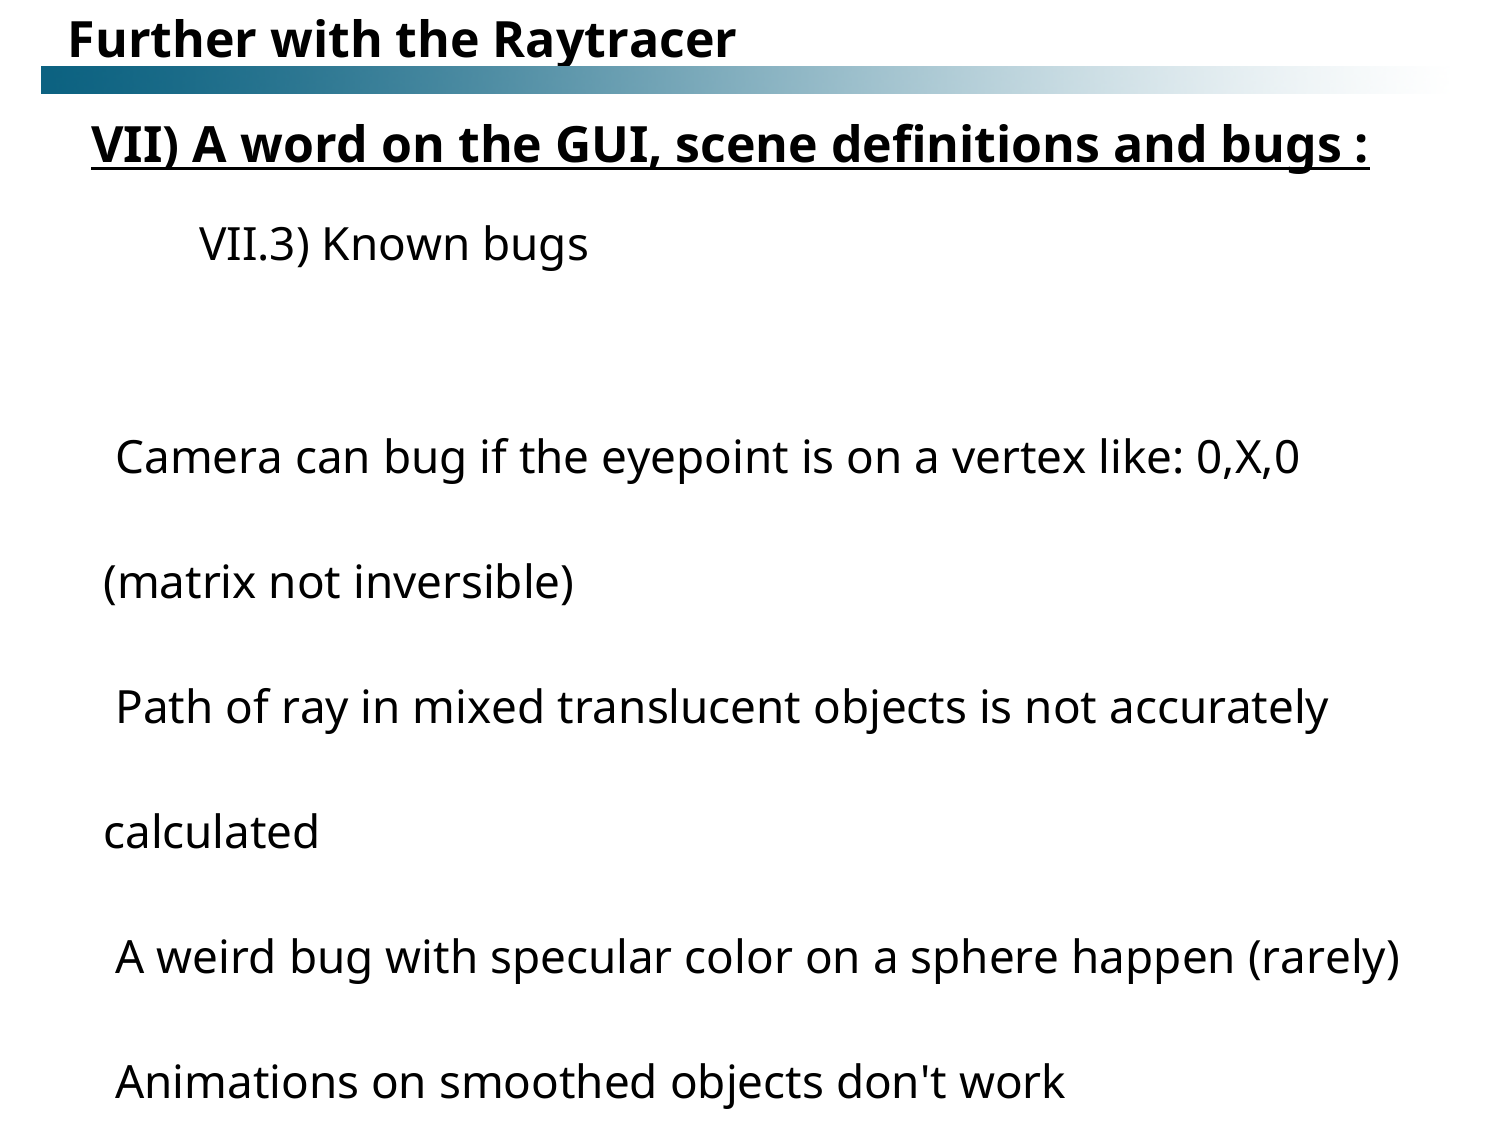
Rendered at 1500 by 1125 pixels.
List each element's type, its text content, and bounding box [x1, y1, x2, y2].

title Further with the Raytracer [53, 1, 859, 66]
text_box VII) A word on the GUI, scene definitions and bugs : [76, 101, 1388, 186]
text_box Camera can bug if the eyepoint is on a vertex like: 0,X,0 (matrix not inversible) Path of ray in mixed translucent objects is not accurately calculated A weird bug with specular color on a sphere happen (rarely) Animations on smoothed objects don't work [88, 354, 1477, 931]
picture [41, 66, 1471, 94]
text_box VII.3) Known bugs [184, 203, 1182, 282]
